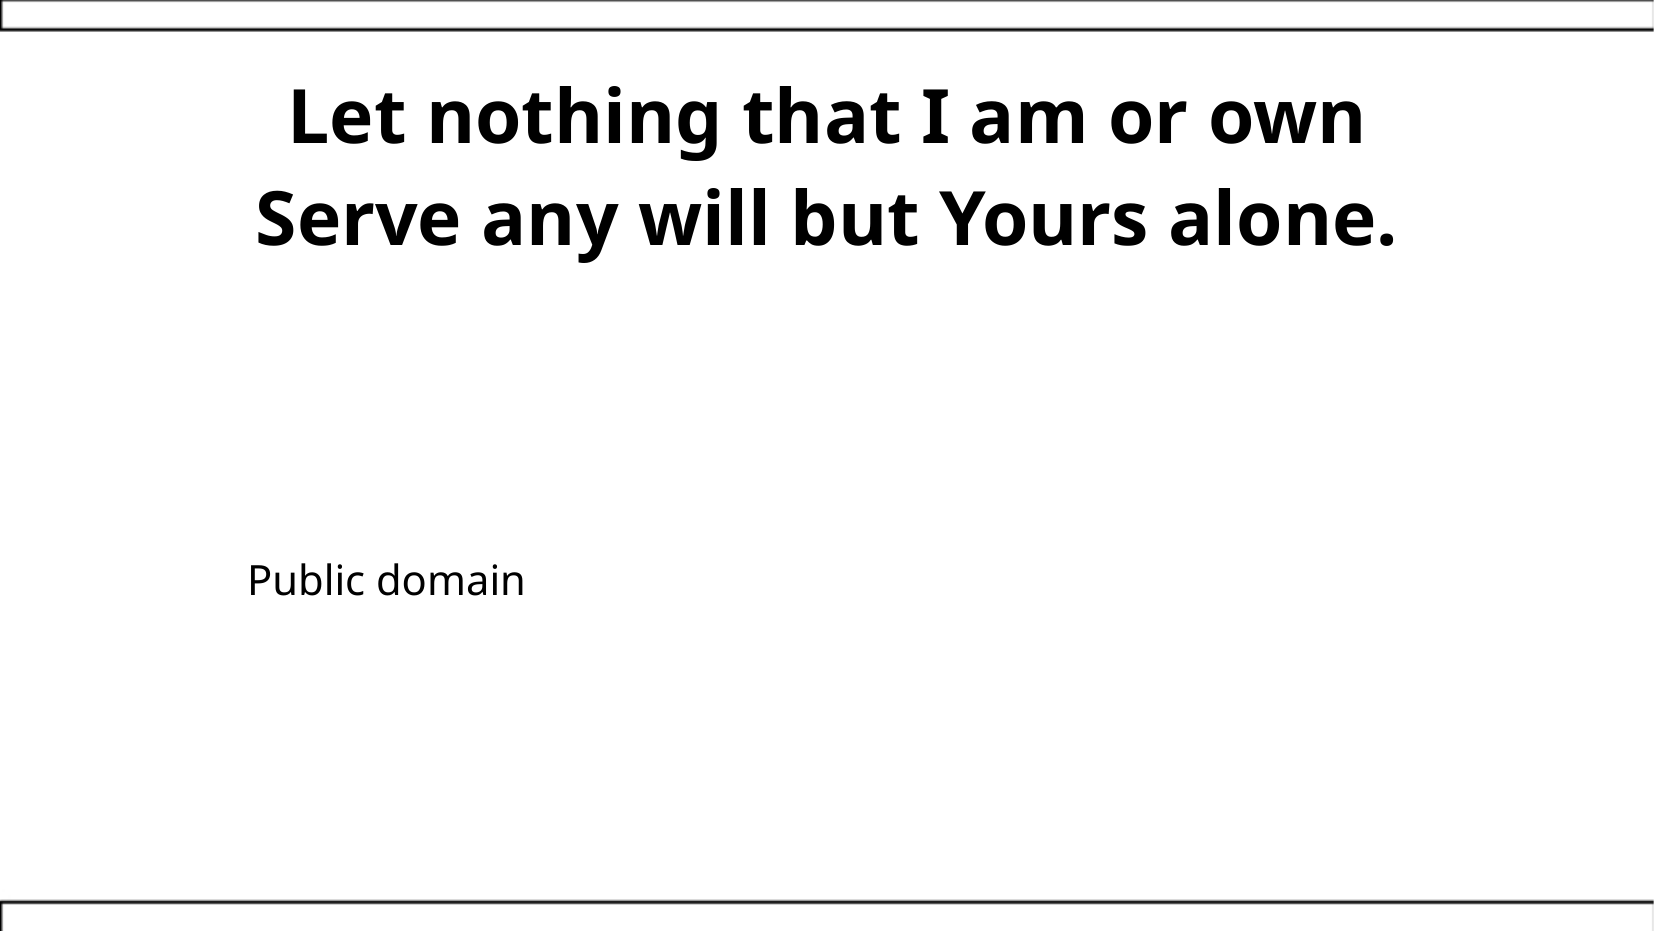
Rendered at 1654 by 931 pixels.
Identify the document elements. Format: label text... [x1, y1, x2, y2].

picture [0, 0, 1654, 931]
text_box Let nothing that I am or own Serve any will but Yours alone. Public domain [92, 55, 1563, 603]
